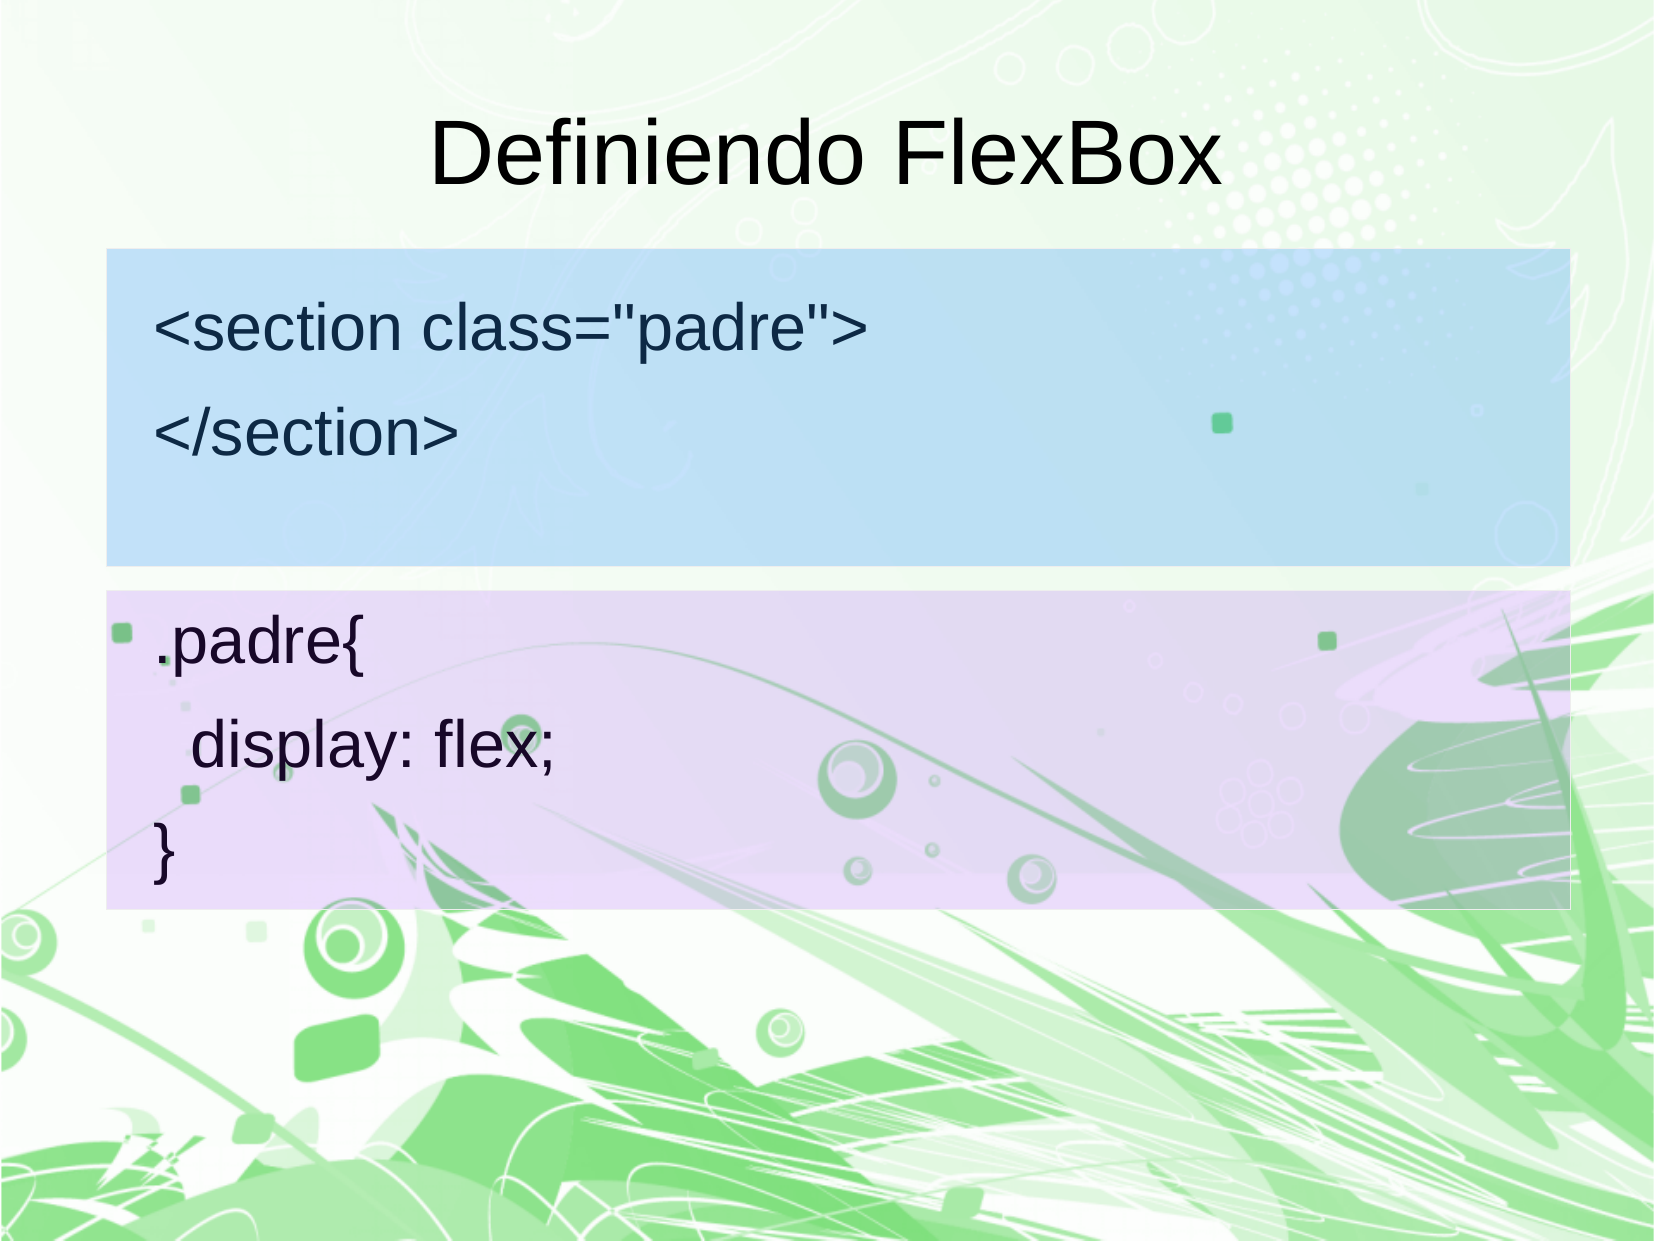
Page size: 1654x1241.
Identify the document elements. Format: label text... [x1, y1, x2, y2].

text_box [106, 248, 1571, 567]
picture [0, 0, 1654, 1241]
list <section class="padre"> </section> .padre{ display: flex; } [82, 290, 1571, 1010]
text_box [106, 590, 1571, 910]
title Definiendo FlexBox [82, 49, 1571, 257]
